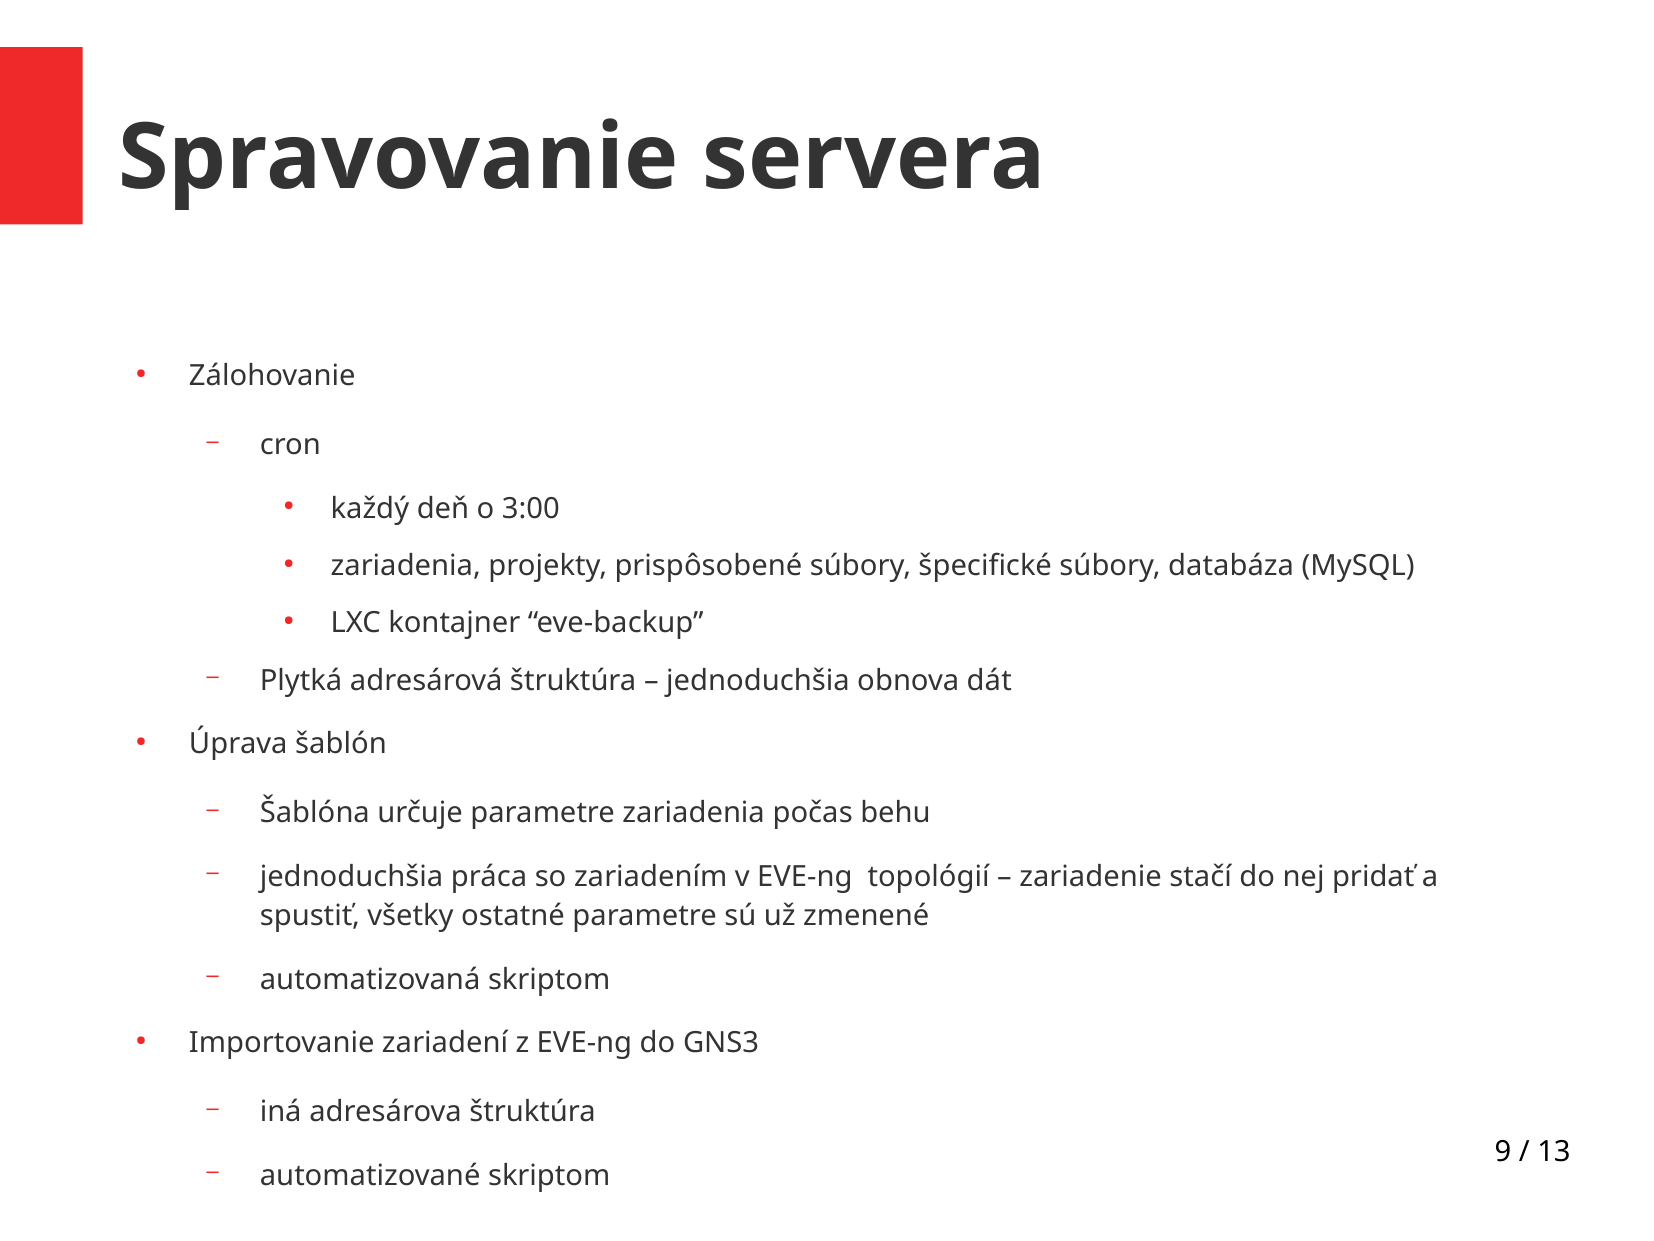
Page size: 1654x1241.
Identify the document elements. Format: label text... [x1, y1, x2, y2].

list Zálohovanie cron každý deň o 3:00 zariadenia, projekty, prispôsobené súbory, špecifické súbory, databáza (MySQL) LXC kontajner “eve-backup” Plytká adresárová štruktúra – jednoduchšia obnova dát Úprava šablón Šablóna určuje parametre zariadenia počas behu jednoduchšia práca so zariadením v EVE-ng topológií – zariadenie stačí do nej pridať a spustiť, všetky ostatné parametre sú už zmenené automatizovaná skriptom Importovanie zariadení z EVE-ng do GNS3 iná adresárova štruktúra automatizované skriptom [118, 354, 1536, 1074]
title Spravovanie servera [118, 49, 1571, 257]
